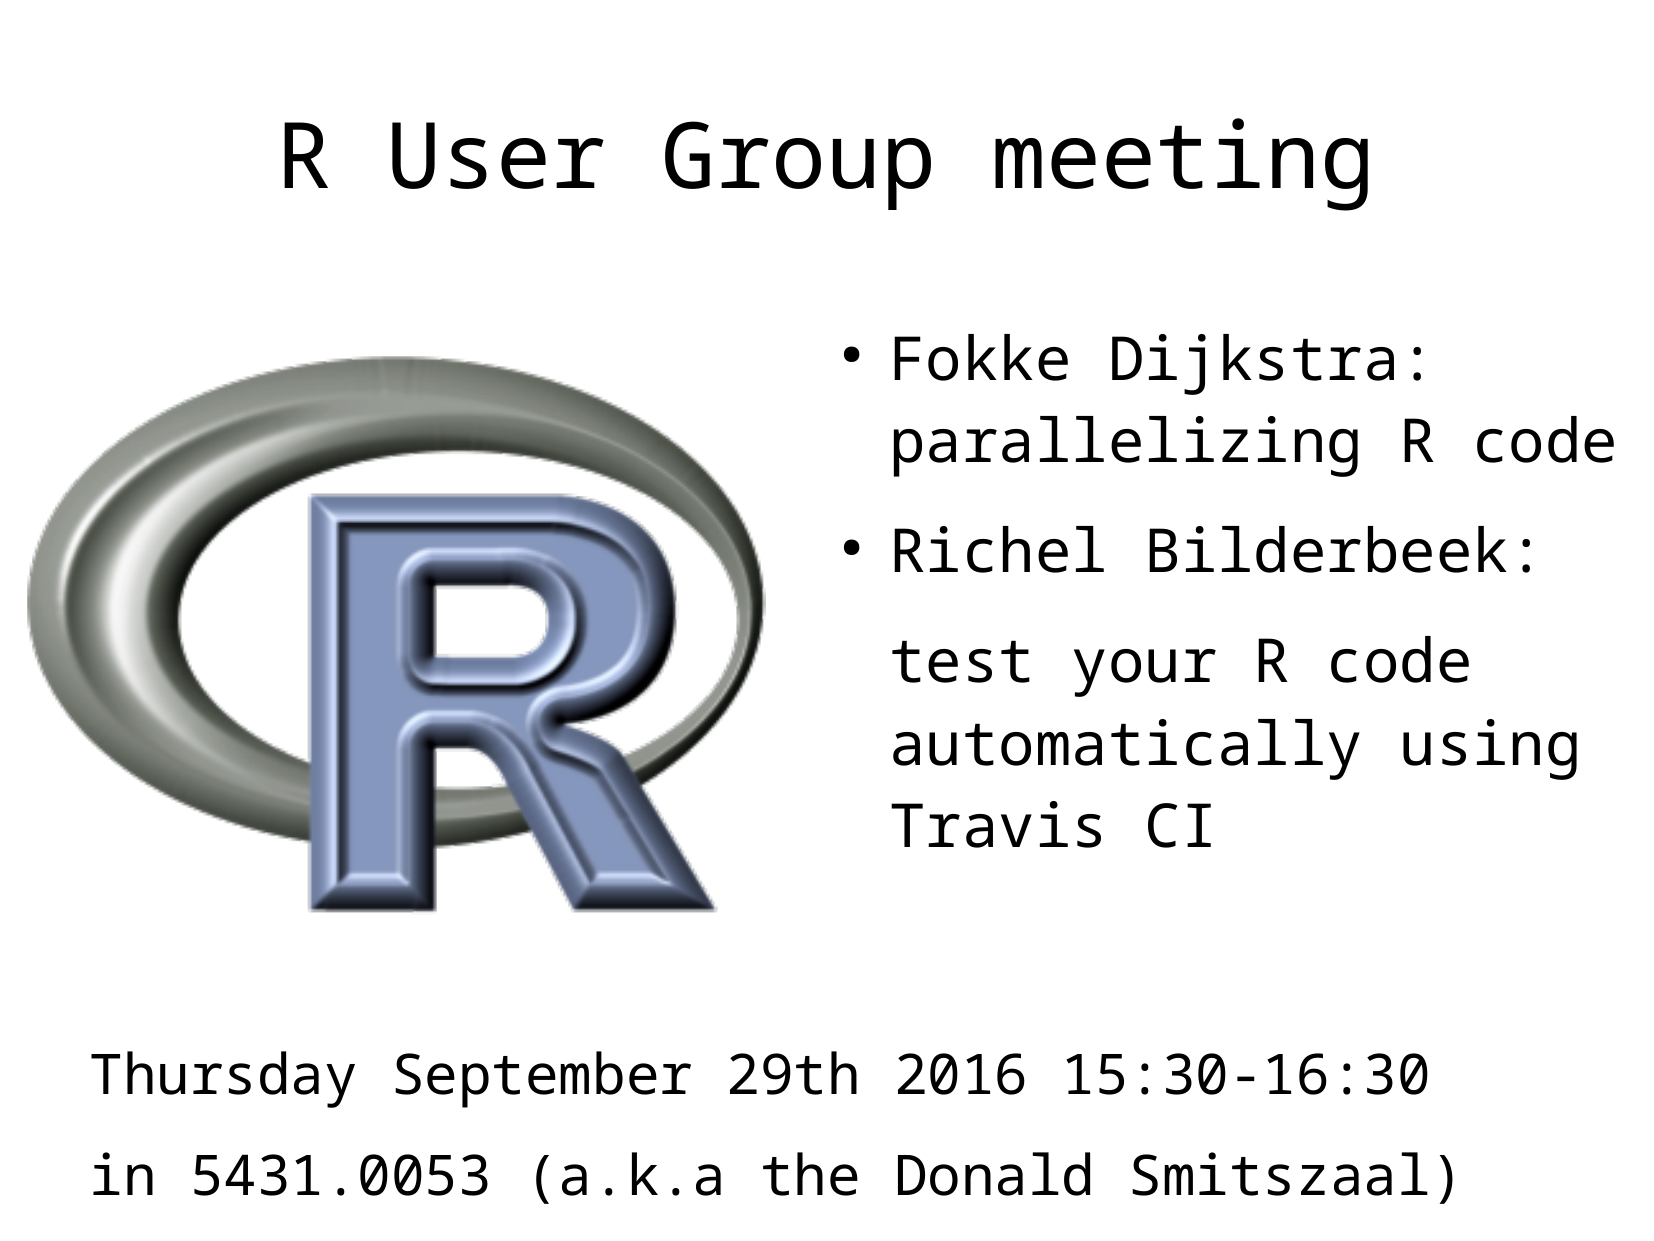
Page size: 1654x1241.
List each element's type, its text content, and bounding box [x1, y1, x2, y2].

list Fokke Dijkstra: parallelizing R code Richel Bilderbeek: test your R code automatically using Travis CI [825, 315, 1623, 931]
title R User Group meeting [82, 49, 1571, 257]
picture [26, 355, 766, 916]
list Thursday September 29th 2016 15:30-16:30 in 5431.0053 (a.k.a the Donald Smitszaal) [30, 1035, 1636, 1215]
